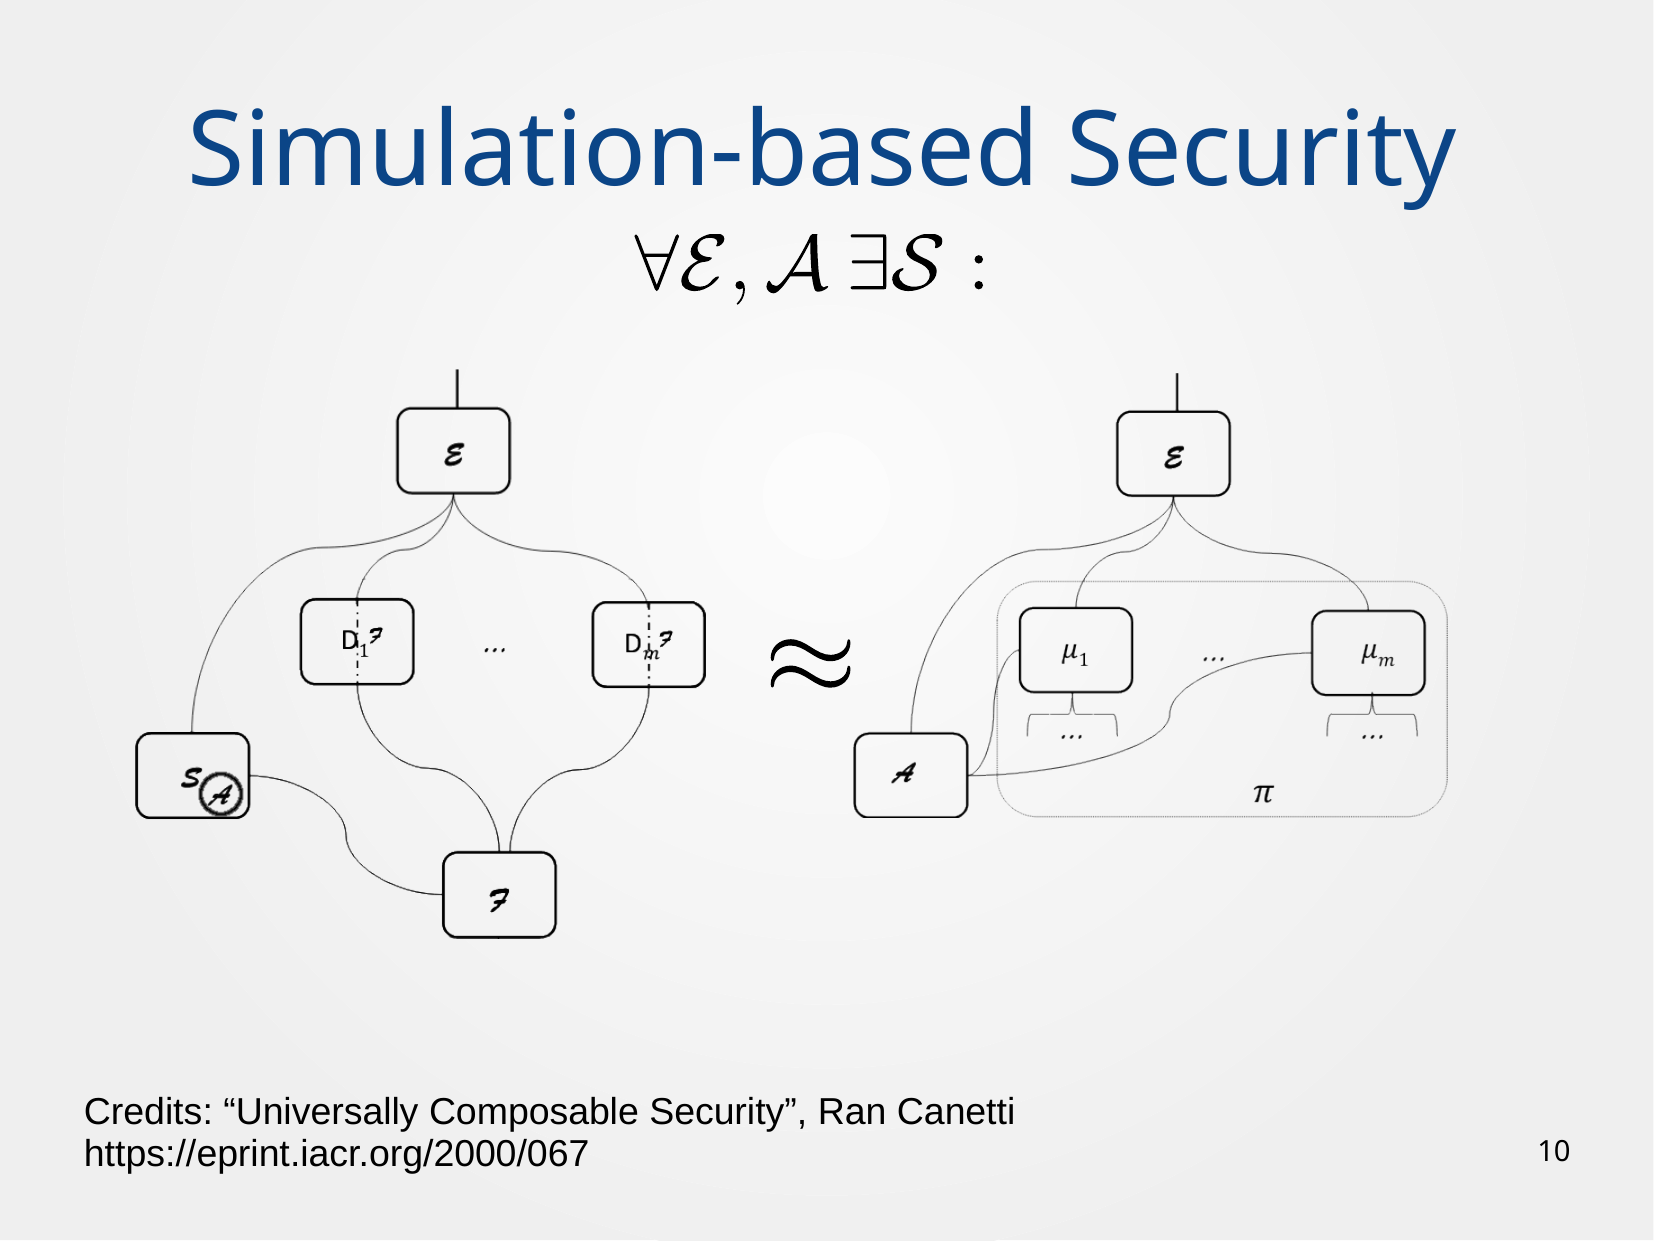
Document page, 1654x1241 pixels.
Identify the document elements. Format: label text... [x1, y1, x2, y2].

picture [135, 337, 706, 939]
title Simulation-based Security [187, 70, 1467, 216]
picture [759, 372, 1448, 818]
text_box Credits: “Universally Composable Security”, Ran Canetti https://eprint.iacr.org/2000/067 [69, 1083, 1046, 1183]
picture [634, 234, 990, 305]
